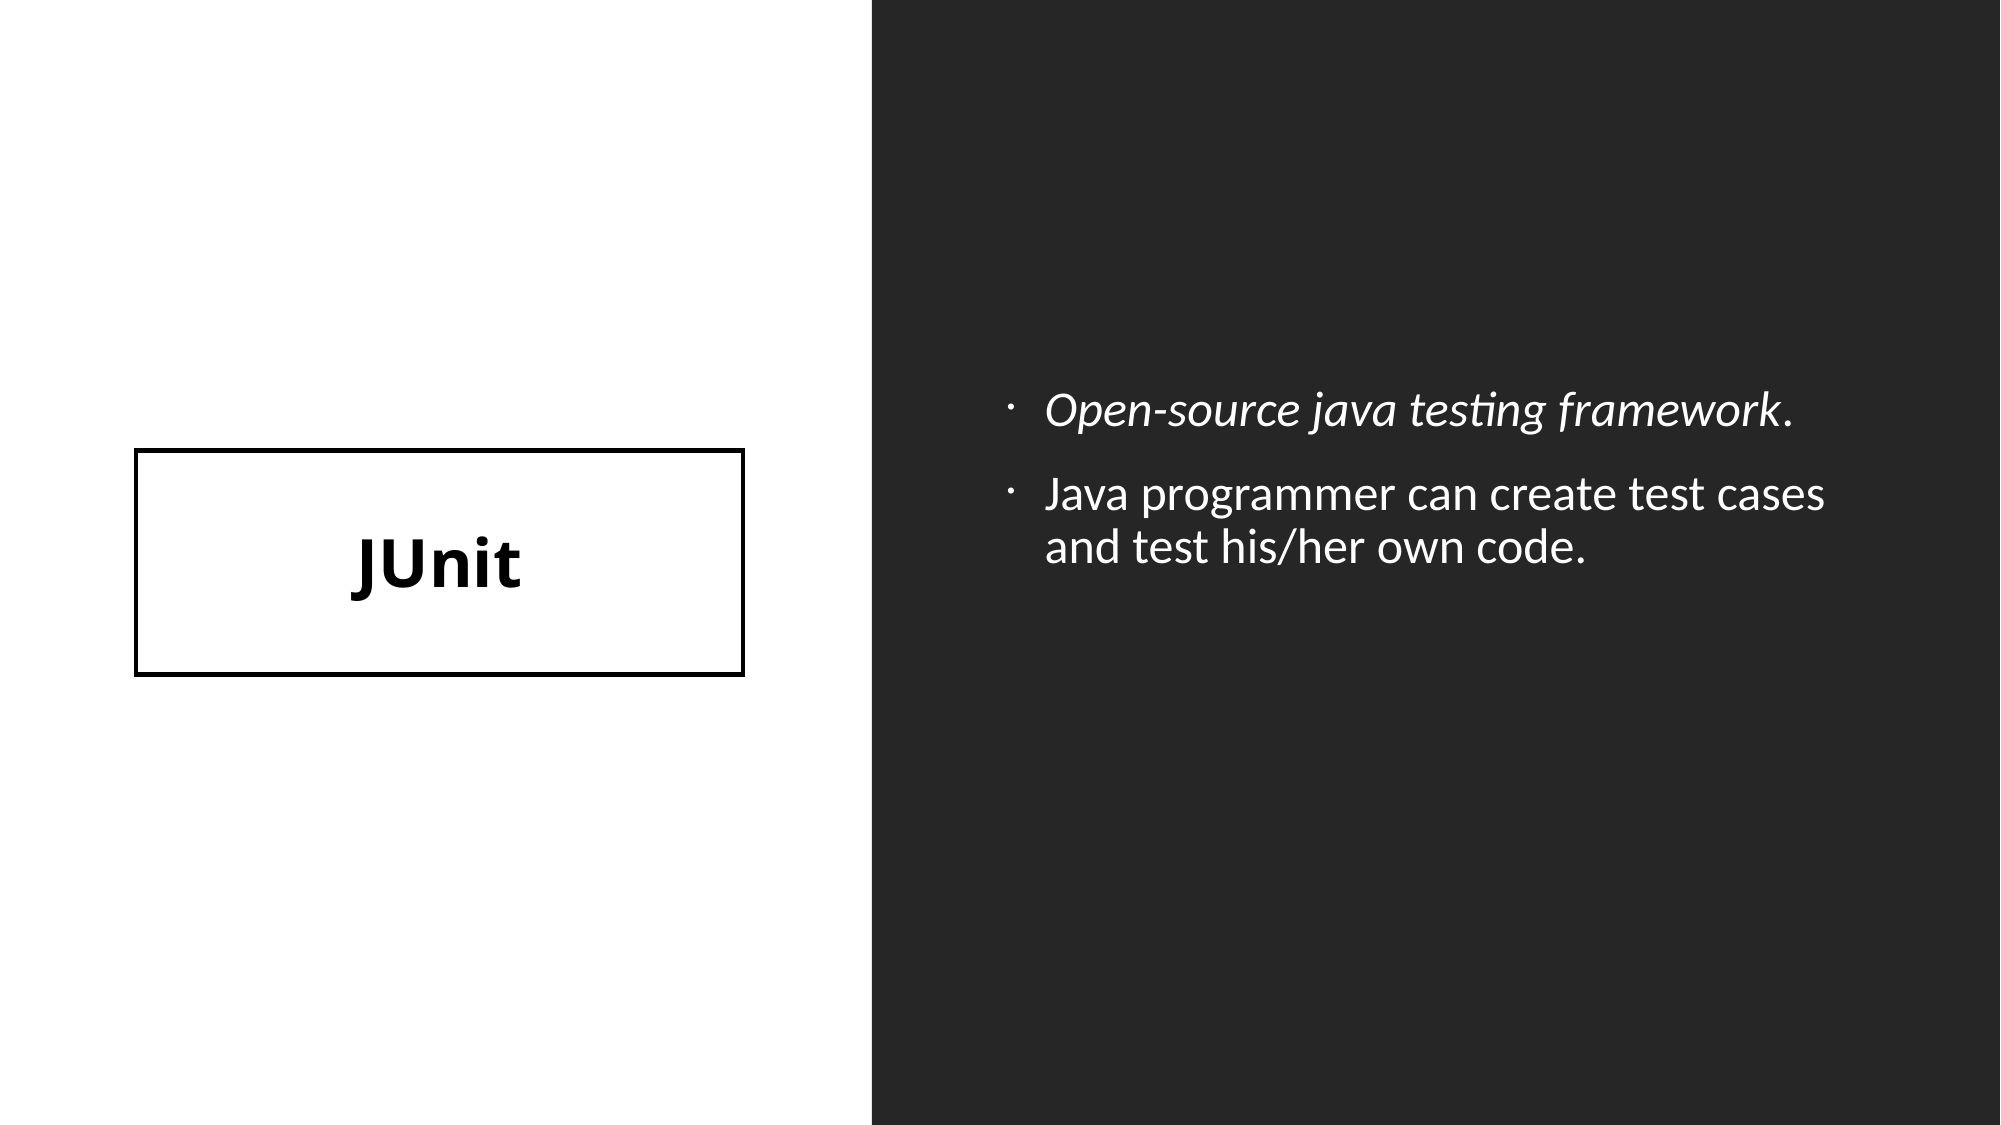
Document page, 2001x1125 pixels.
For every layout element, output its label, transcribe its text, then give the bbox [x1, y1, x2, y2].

list Open-source java testing framework. Java programmer can create test cases and test his/her own code. [992, 131, 1880, 994]
title JUnit [136, 450, 743, 675]
text_box [871, 0, 2000, 1125]
